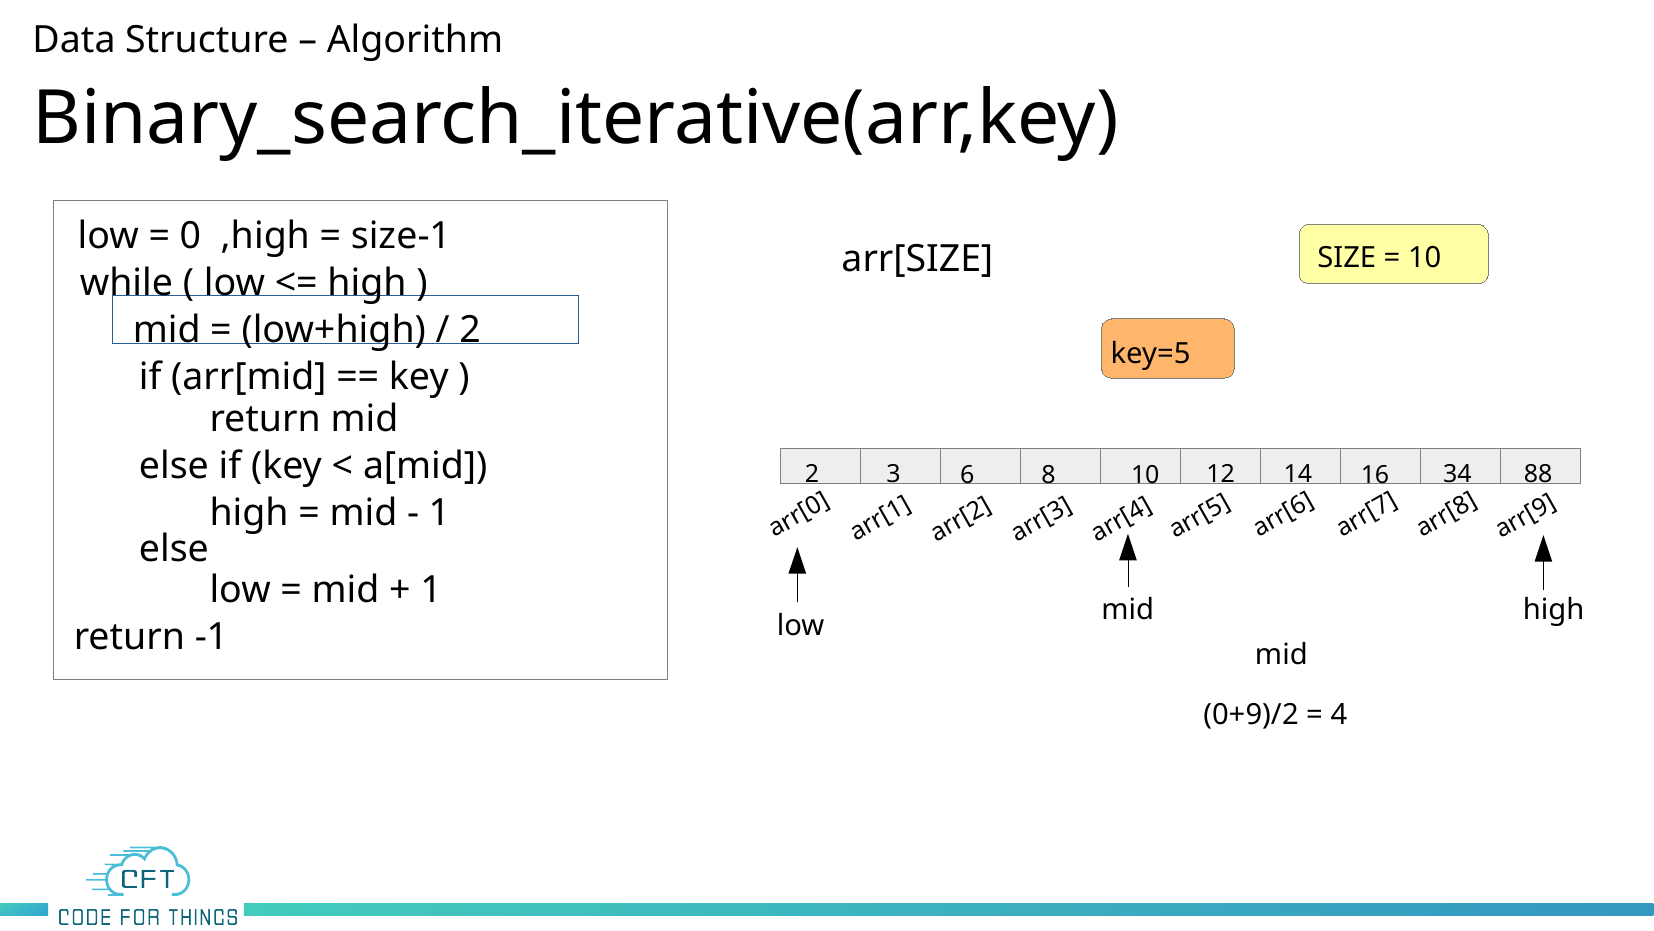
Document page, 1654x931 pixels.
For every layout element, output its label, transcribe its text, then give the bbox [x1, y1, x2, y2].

text_box [1331, 448, 1428, 484]
text_box (0+9)/2 = 4 [1181, 685, 1395, 745]
text_box mid = (low+high) / 2 [118, 295, 603, 354]
text_box arr[3] [986, 491, 1104, 568]
text_box [1491, 448, 1509, 484]
text_box [1254, 448, 1269, 484]
text_box 88 [1509, 448, 1571, 500]
text_box high = mid - 1 [194, 478, 621, 537]
text_box return mid [194, 383, 443, 443]
text_box [925, 448, 1191, 484]
text_box low = mid + 1 [194, 555, 621, 614]
text_box mid [1240, 625, 1335, 685]
text_box low = 0 ,high = size-1 [53, 200, 609, 260]
text_box 34 [1428, 448, 1491, 500]
text_box arr[4] [1074, 492, 1179, 562]
text_box 6 [945, 449, 1007, 494]
text_box low [762, 596, 857, 646]
text_box arr[1] [826, 485, 935, 562]
text_box 8 [1026, 449, 1089, 494]
picture [59, 846, 237, 925]
text_box arr[8] [1399, 484, 1503, 559]
text_box [1571, 448, 1581, 461]
text_box 14 [1269, 448, 1331, 500]
text_box arr[2] [906, 488, 1016, 563]
text_box [1102, 318, 1233, 324]
text_box high [1508, 580, 1607, 630]
text_box [844, 448, 871, 484]
text_box arr[5] [1151, 484, 1267, 556]
text_box arr[9] [1471, 456, 1602, 560]
text_box else [124, 513, 243, 573]
text_box return -1 [59, 602, 290, 662]
text_box [1299, 224, 1489, 284]
text_box SIZE = 10 [1302, 228, 1483, 278]
text_box while ( low <= high ) [64, 260, 514, 307]
text_box 3 [871, 448, 925, 493]
text_box if (arr[mid] == key ) [124, 342, 550, 401]
text_box else if (key < a[mid]) [124, 431, 621, 490]
text_box 12 [1191, 448, 1254, 493]
text_box 10 [1116, 449, 1181, 494]
text_box 2 [790, 448, 844, 493]
title Data Structure – Algorithm Binary_search_iterative(arr,key) [32, 0, 1595, 199]
text_box [780, 448, 790, 484]
text_box arr[6] [1232, 484, 1362, 562]
text_box arr[7] [1318, 498, 1428, 562]
text_box 16 [1346, 449, 1420, 501]
text_box arr[0] [744, 484, 857, 558]
text_box [53, 200, 668, 680]
text_box arr[SIZE] [826, 224, 1040, 291]
text_box key=5 [1095, 324, 1241, 409]
text_box mid [1086, 580, 1177, 638]
